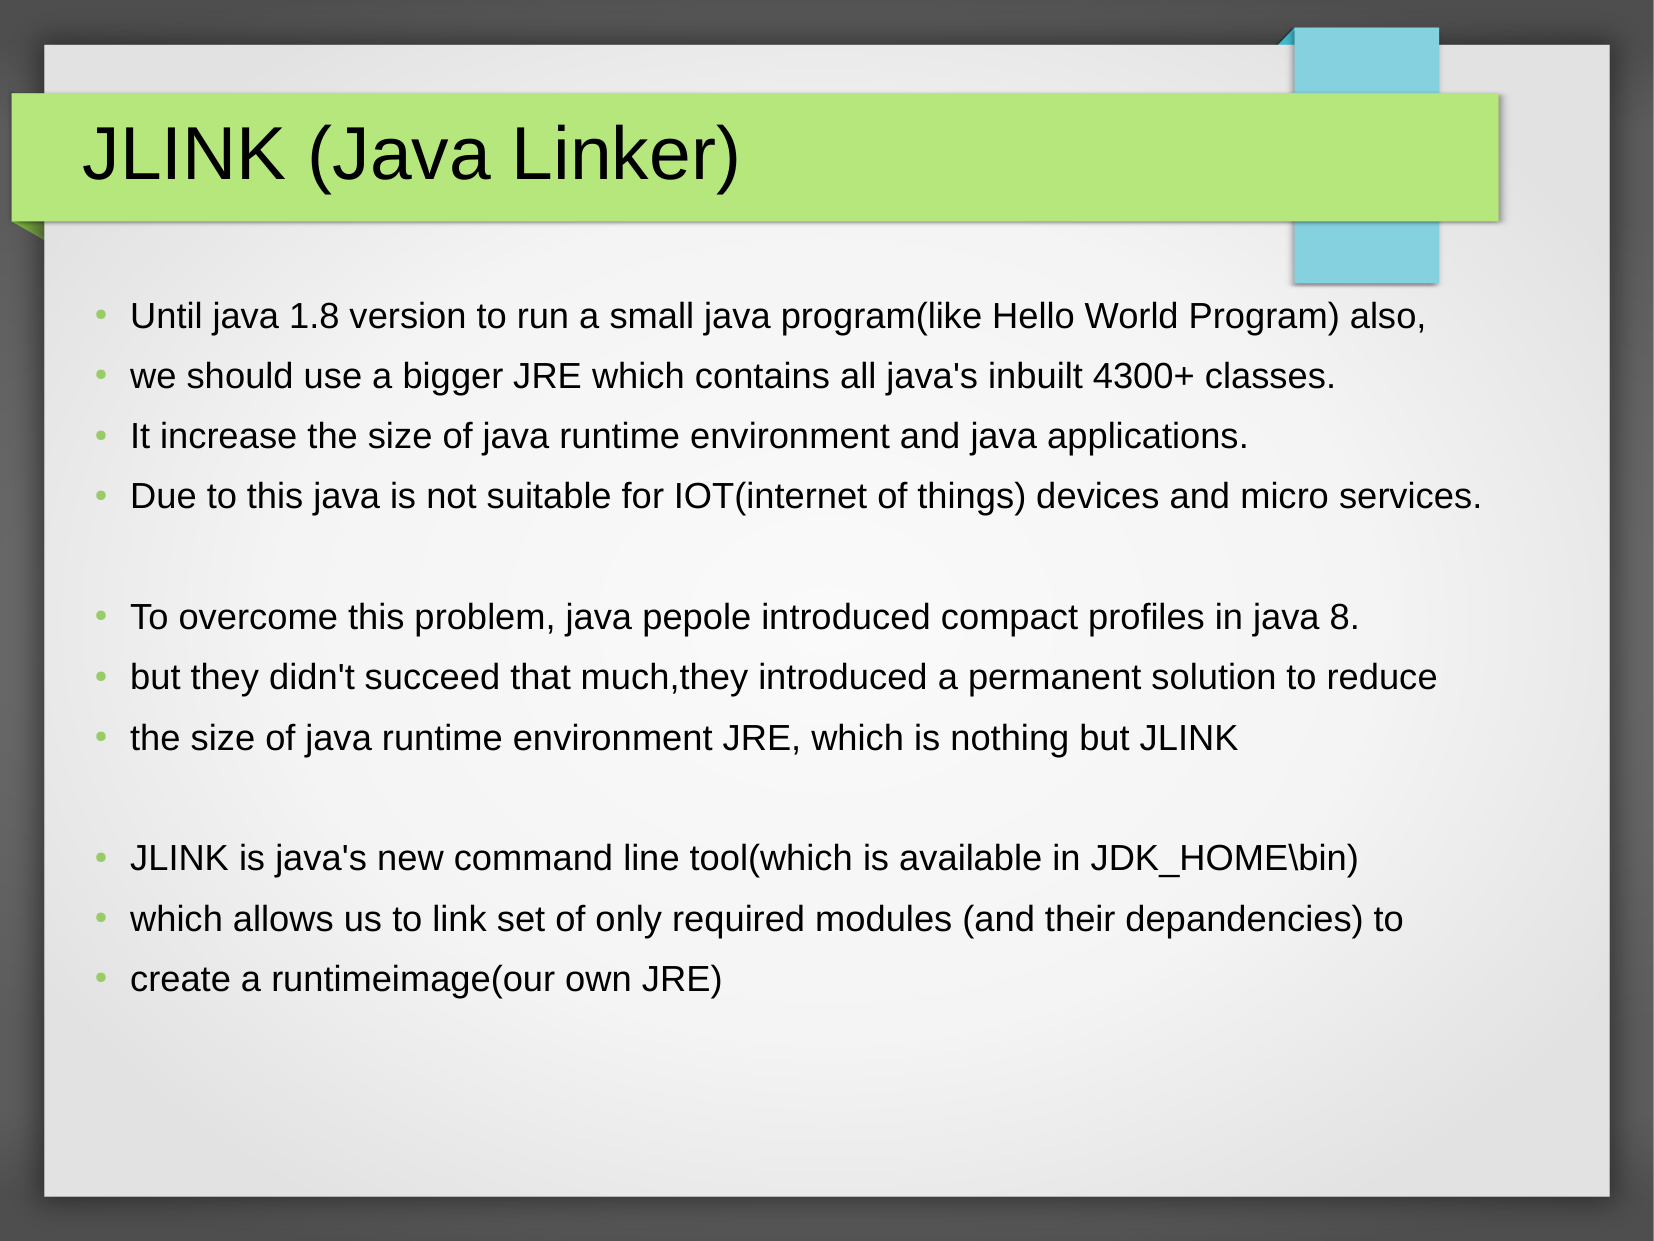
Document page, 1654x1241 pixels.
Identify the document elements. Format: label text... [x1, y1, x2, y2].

title JLINK (Java Linker) [82, 94, 1264, 213]
picture [0, 0, 1654, 1241]
list Until java 1.8 version to run a small java program(like Hello World Program) also, we should use a bigger JRE which contains all java's inbuilt 4300+ classes. It increase the size of java runtime environment and java applications. Due to this java is not suitable for IOT(internet of things) devices and micro services. To overcome this problem, java pepole introduced compact profiles in java 8. but they didn't succeed that much,they introduced a permanent solution to reduce the size of java runtime environment JRE, which is nothing but JLINK JLINK is java's new command line tool(which is available in JDK_HOME\bin) which allows us to link set of only required modules (and their depandencies) to create a runtimeimage(our own JRE) [82, 295, 1571, 1015]
